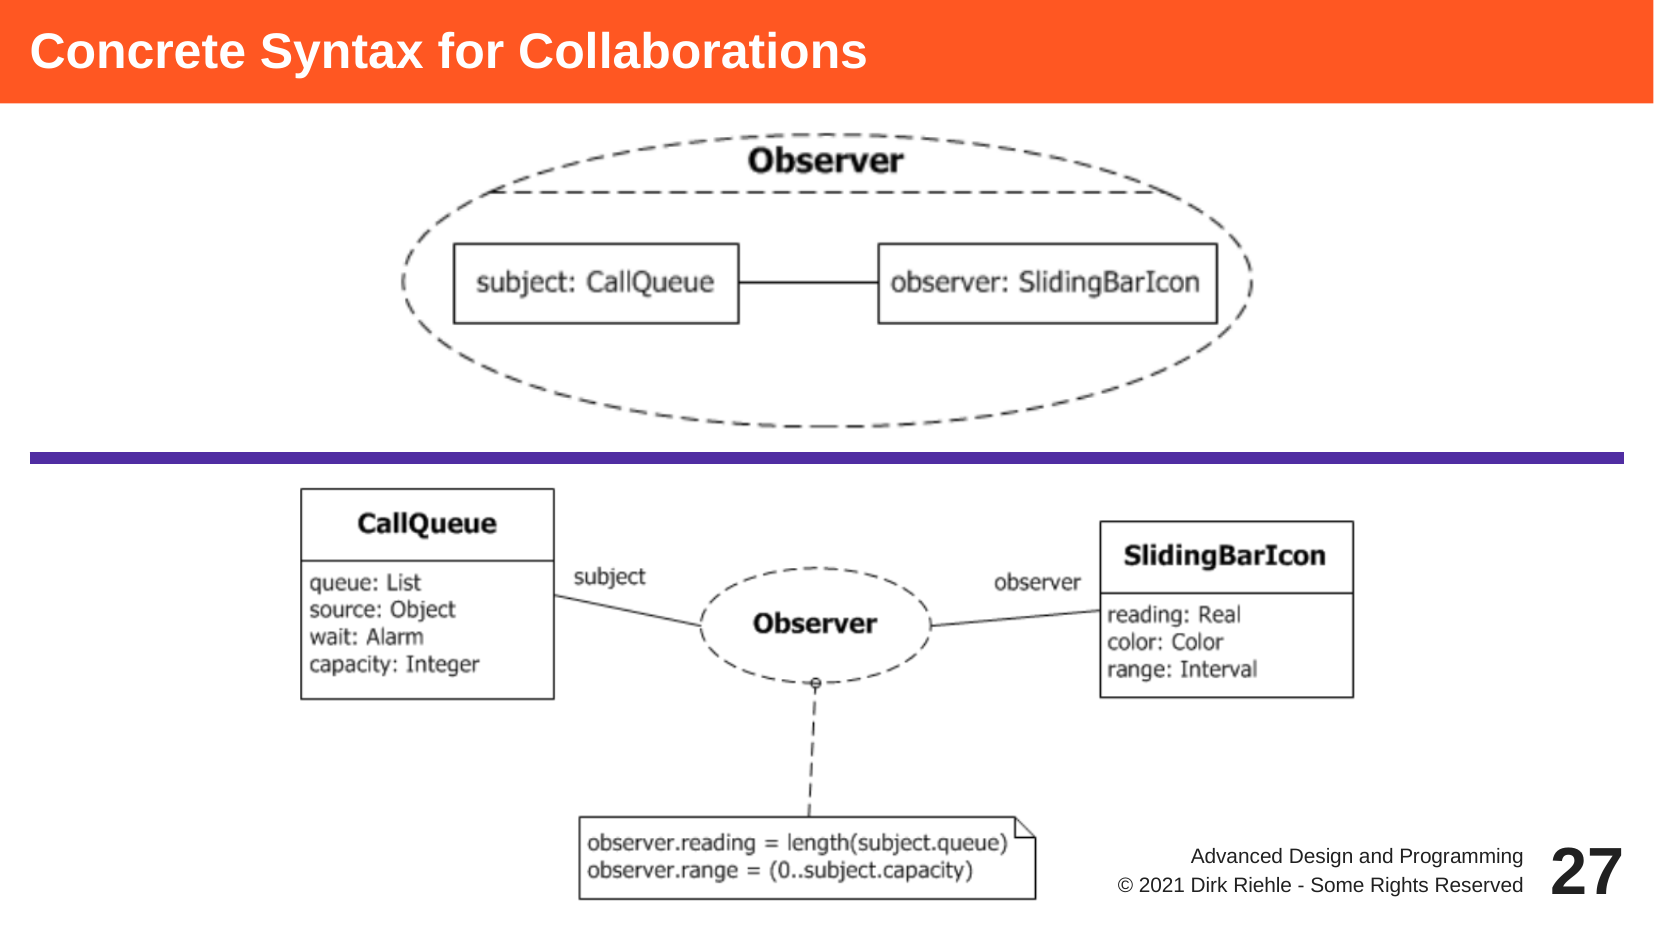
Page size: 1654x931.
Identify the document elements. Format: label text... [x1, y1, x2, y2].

title Concrete Syntax for Collaborations [0, 0, 1654, 104]
picture [300, 487, 1355, 901]
picture [400, 132, 1254, 429]
